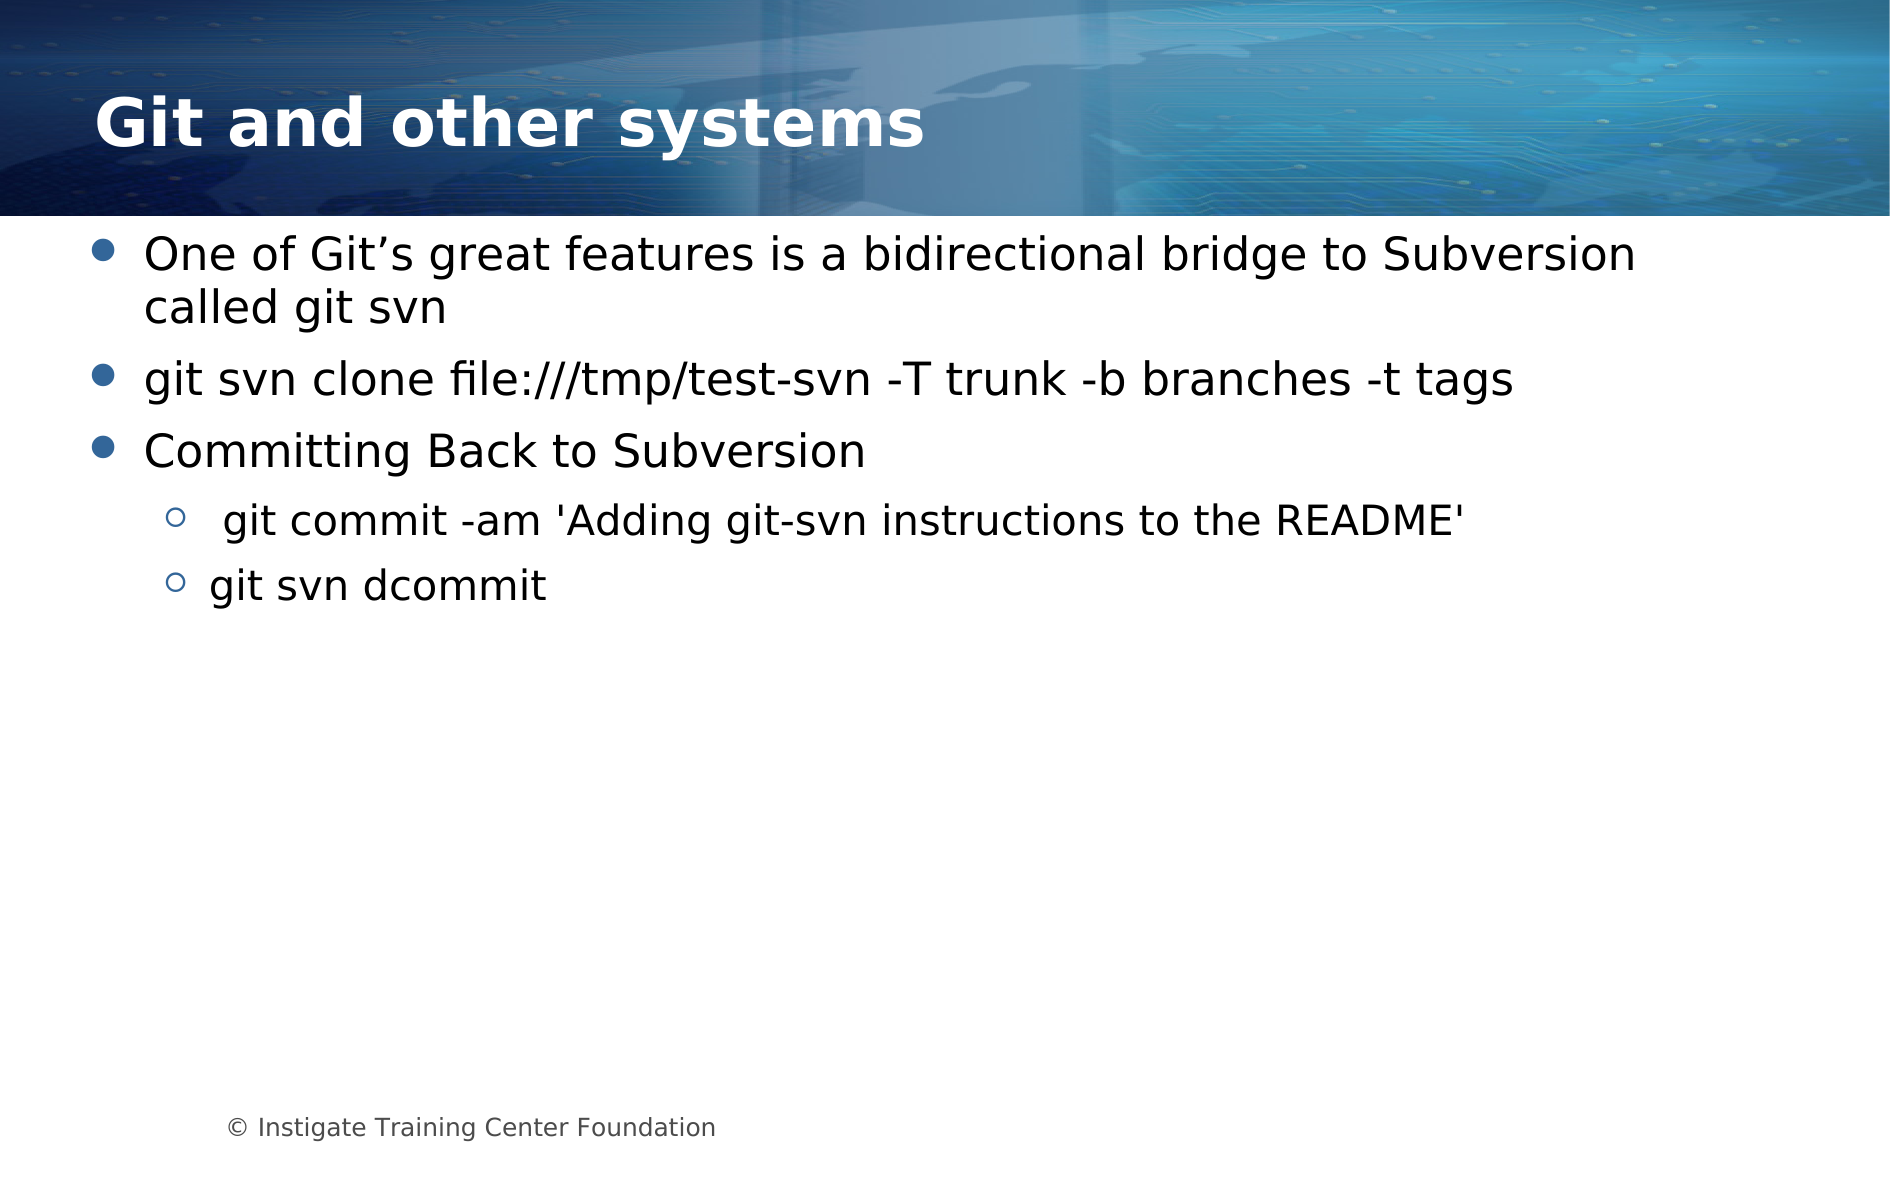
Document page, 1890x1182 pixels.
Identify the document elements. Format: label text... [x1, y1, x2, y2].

list One of Git’s great features is a bidirectional bridge to Subversion called git svn git svn clone file:///tmp/test-svn -T trunk -b branches -t tags Committing Back to Subversion git commit -am 'Adding git-svn instructions to the README' git svn dcommit [88, 228, 1788, 1008]
title Git and other systems [94, 47, 1793, 217]
picture [0, 0, 1890, 216]
